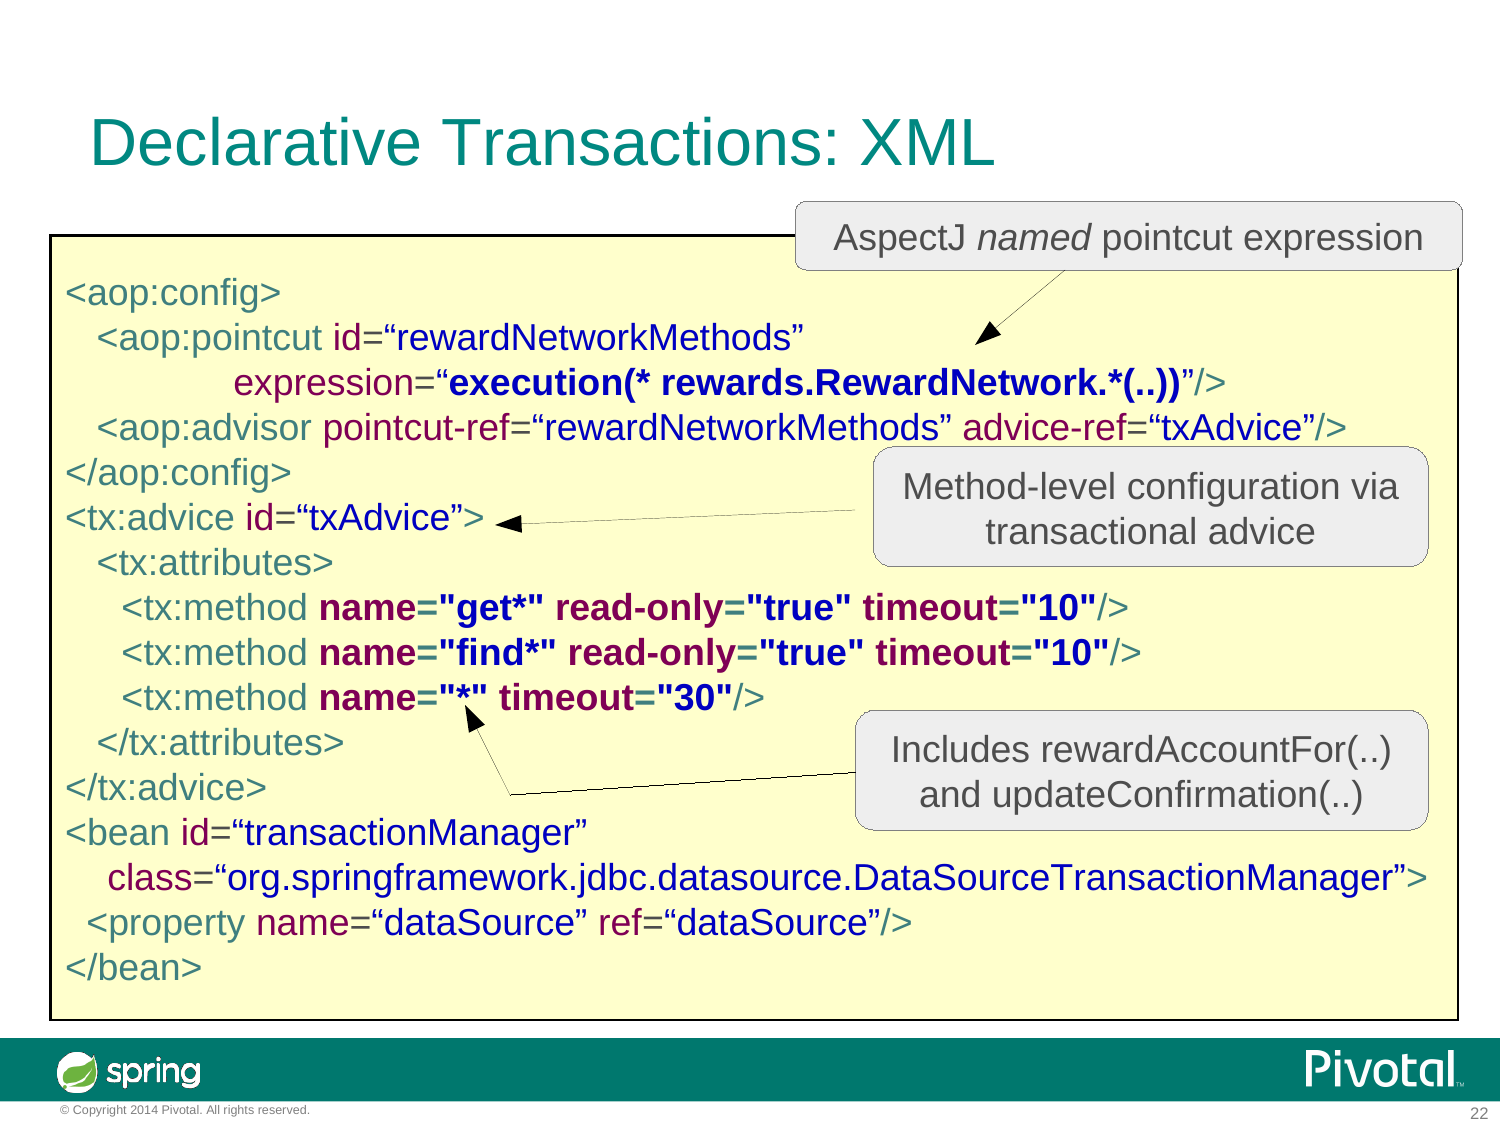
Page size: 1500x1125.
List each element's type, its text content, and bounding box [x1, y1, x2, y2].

picture [32, 1041, 210, 1103]
title Declarative Transactions: XML [75, 91, 1426, 187]
text_box Method-level configuration via transactional advice [873, 446, 1429, 567]
picture [1306, 1050, 1464, 1087]
text_box Includes rewardAccountFor(..) and updateConfirmation(..) [855, 710, 1429, 831]
text_box <aop:config> <aop:pointcut id=“rewardNetworkMethods” expression=“execution(* rewards.RewardNetwork.*(..))”/> <aop:advisor pointcut-ref=“rewardNetworkMethods” advice-ref=“txAdvice”/> </aop:config> <tx:advice id=“txAdvice”> <tx:attributes> <tx:method name="get*" read-only="true" timeout="10"/> <tx:method name="find*" read-only="true" timeout="10"/> <tx:method name="*" timeout="30"/> </tx:attributes> </tx:advice> <bean id=“transactionManager” class=“org.springframework.jdbc.datasource.DataSourceTransactionManager”> <property name=“dataSource” ref=“dataSource”/> </bean> [50, 235, 1458, 1021]
text_box AspectJ named pointcut expression [795, 201, 1463, 271]
